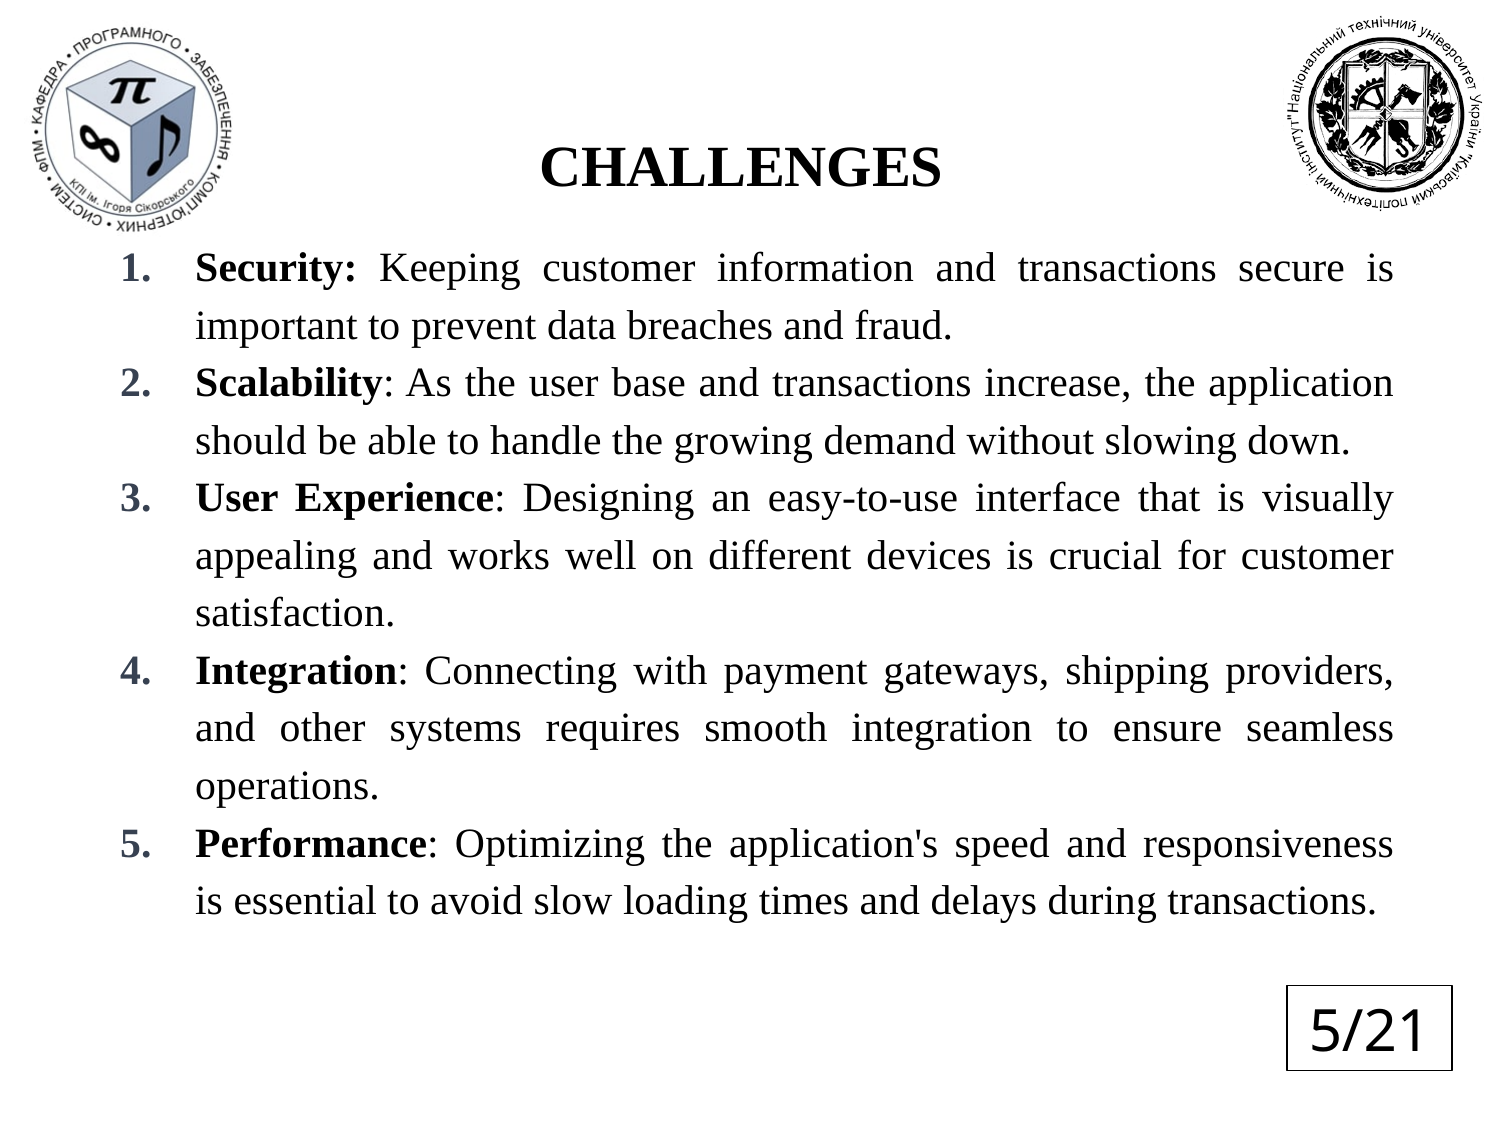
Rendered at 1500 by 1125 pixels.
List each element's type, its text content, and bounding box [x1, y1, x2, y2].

picture [16, 12, 254, 251]
picture [1283, 12, 1484, 213]
text_box Security: Keeping customer information and transactions secure is important to prevent data breaches and fraud. Scalability: As the user base and transactions increase, the application should be able to handle the growing demand without slowing down. User Experience: Designing an easy-to-use interface that is visually appealing and works well on different devices is crucial for customer satisfaction. Integration: Connecting with payment gateways, shipping providers, and other systems requires smooth integration to ensure seamless operations. Performance: Optimizing the application's speed and responsiveness is essential to avoid slow loading times and delays during transactions. [88, 217, 1411, 938]
title CHALLENGES [254, 16, 1412, 310]
text_box 5/21 [1286, 985, 1453, 1071]
